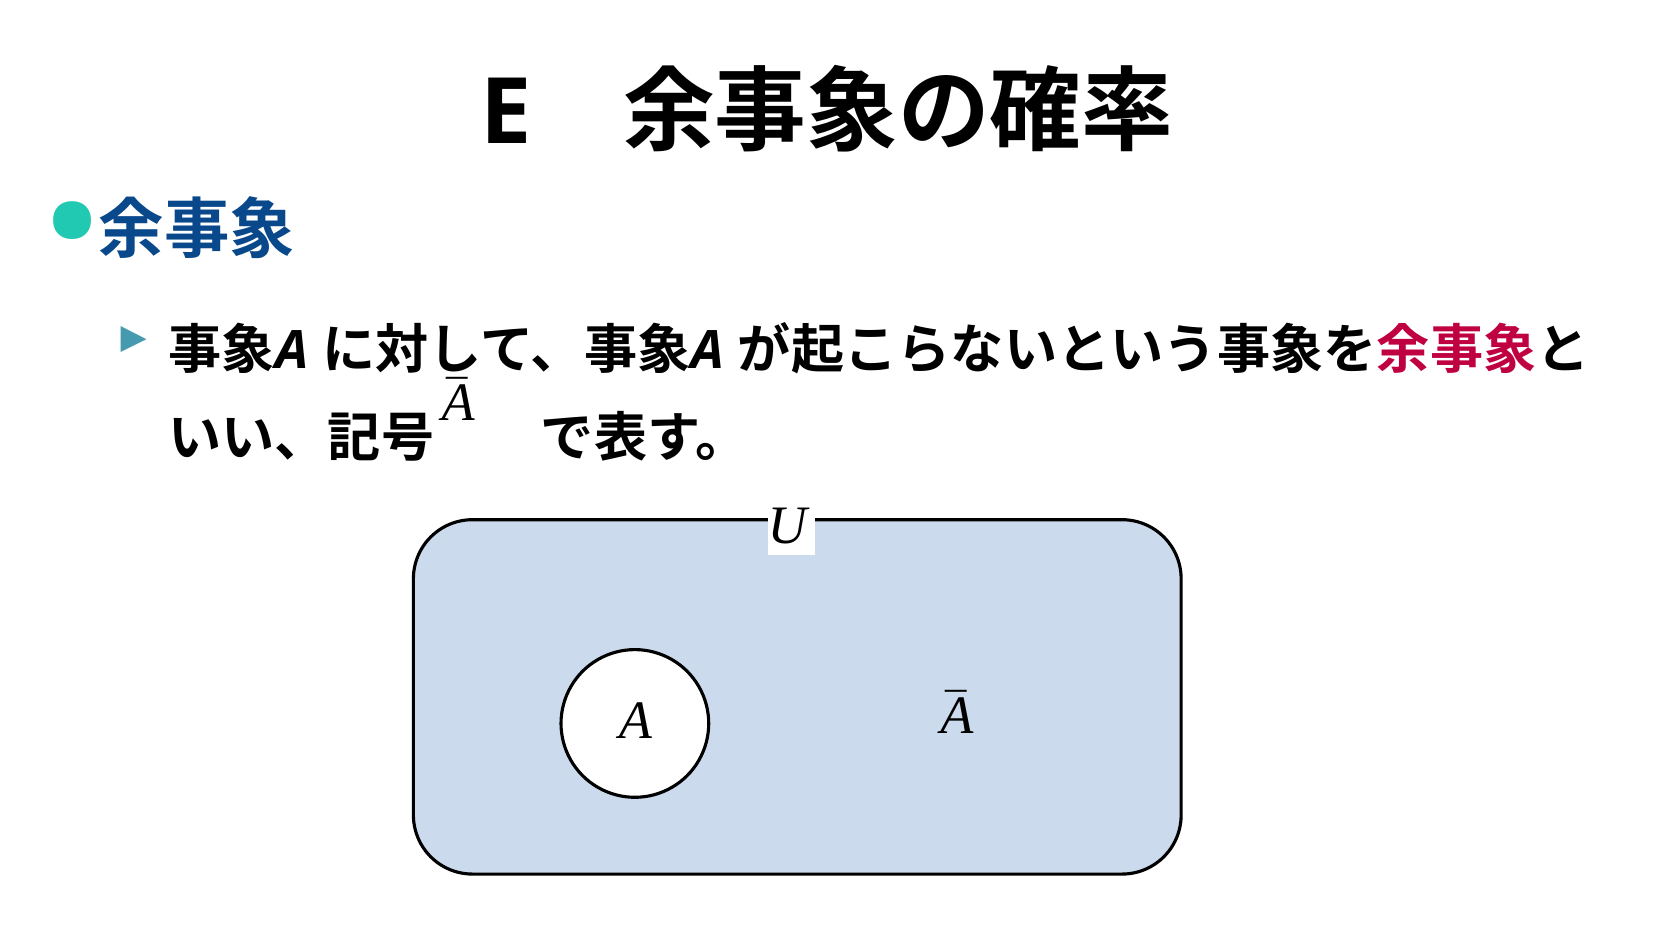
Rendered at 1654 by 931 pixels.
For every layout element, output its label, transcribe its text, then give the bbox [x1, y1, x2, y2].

title E 余事象の確率 [29, 29, 1625, 177]
chart [767, 495, 815, 556]
text_box [413, 519, 1182, 875]
chart [437, 372, 476, 433]
list 余事象 事象A に対して、事象A が起こらないという事象を余事象といい、記号 で表す。 [29, 177, 1625, 473]
chart [614, 690, 653, 751]
chart [935, 685, 975, 746]
